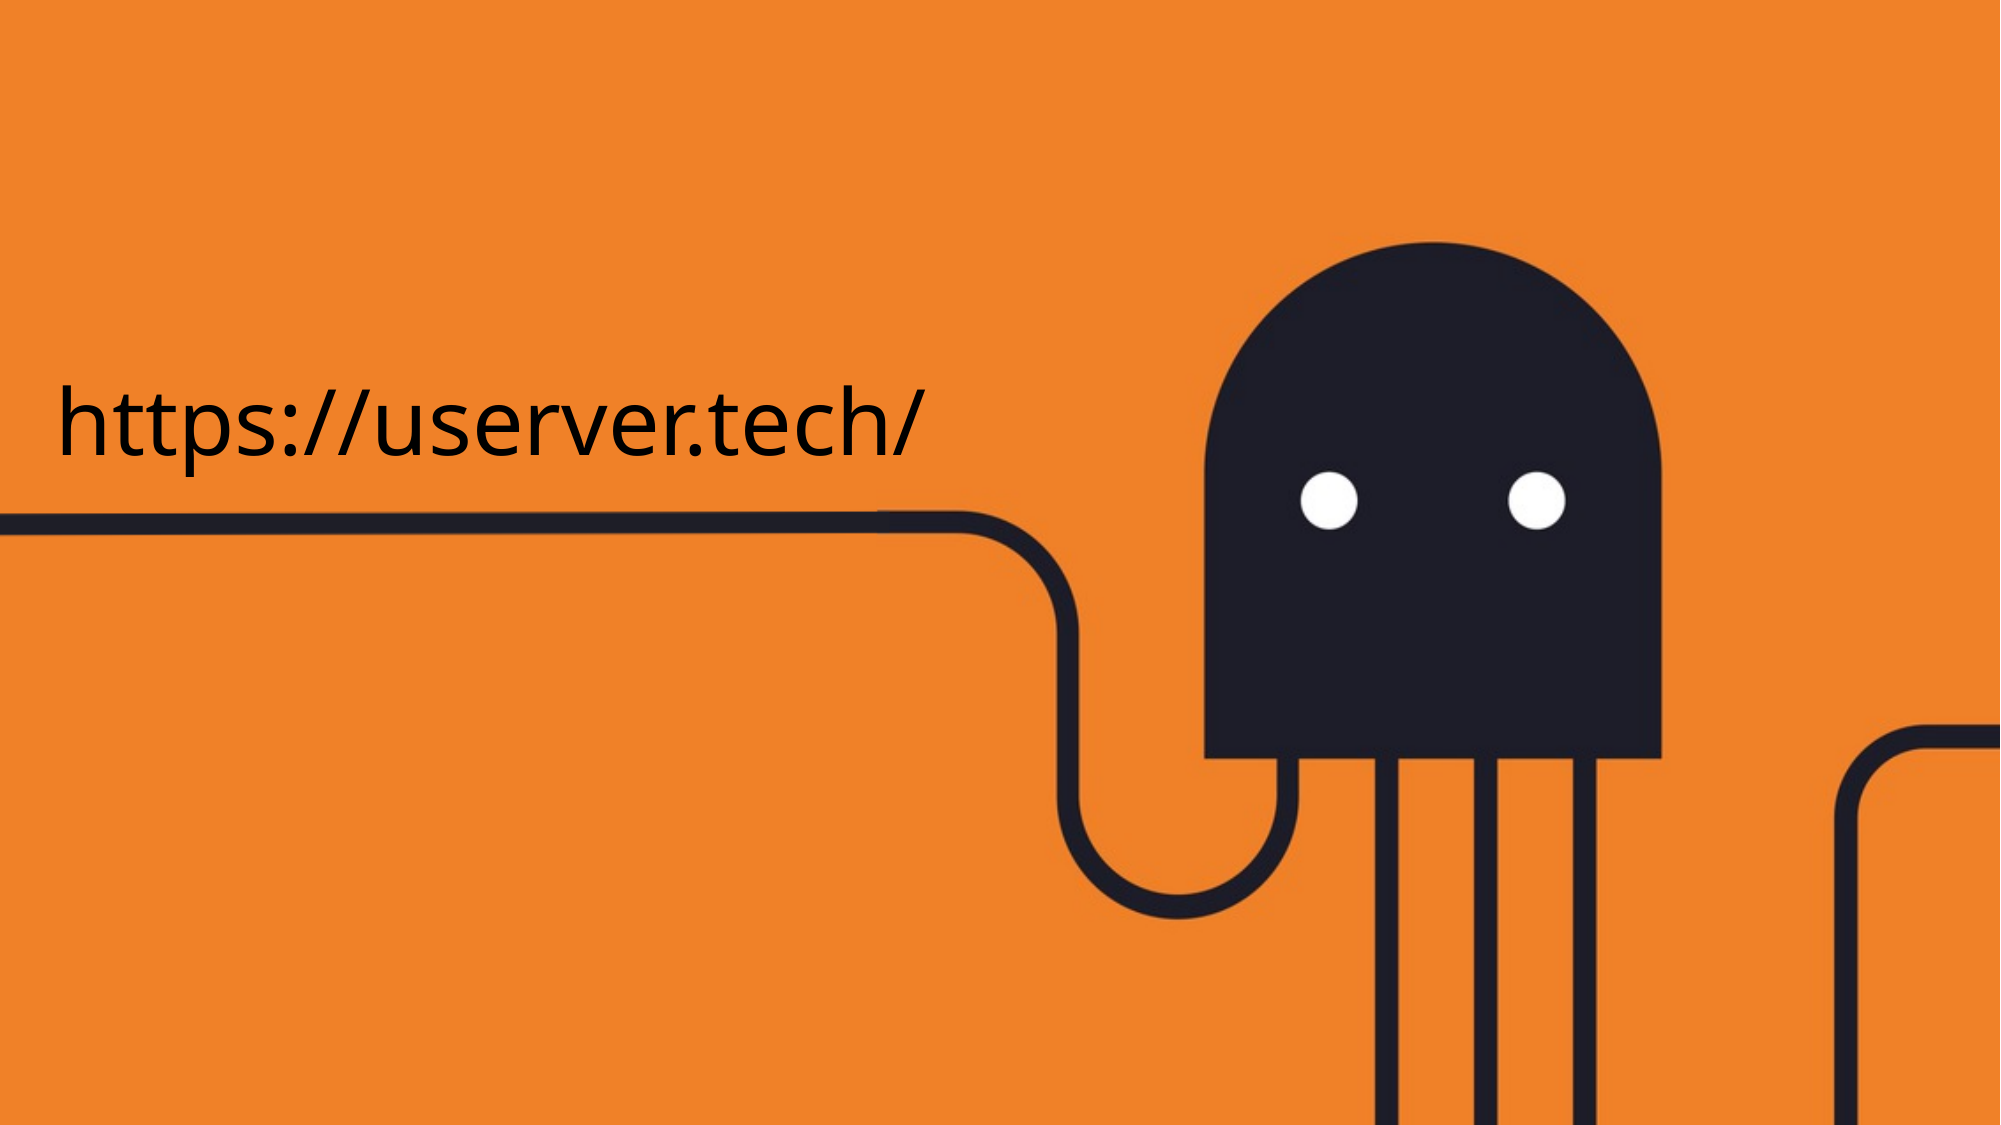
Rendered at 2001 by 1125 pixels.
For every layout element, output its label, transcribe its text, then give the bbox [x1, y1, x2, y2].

list https://userver.tech/ [0, 356, 1050, 514]
picture [0, 0, 2000, 1125]
